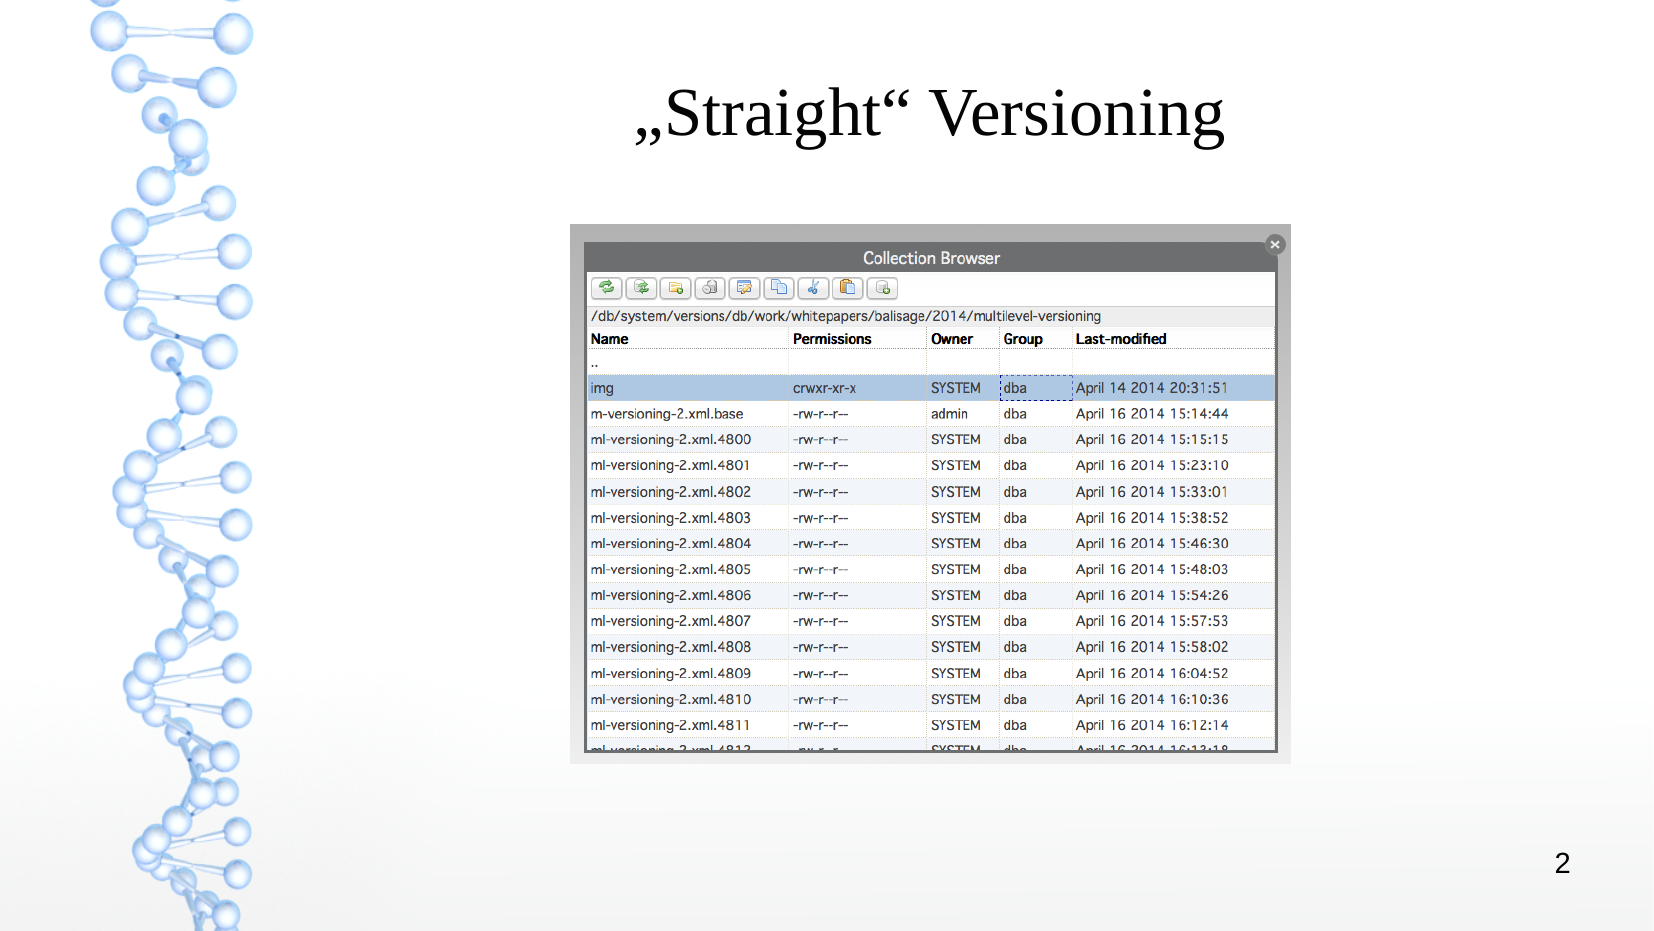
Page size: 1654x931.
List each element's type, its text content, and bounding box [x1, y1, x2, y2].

title „Straight“ Versioning [265, 35, 1595, 189]
picture [0, 0, 1654, 931]
